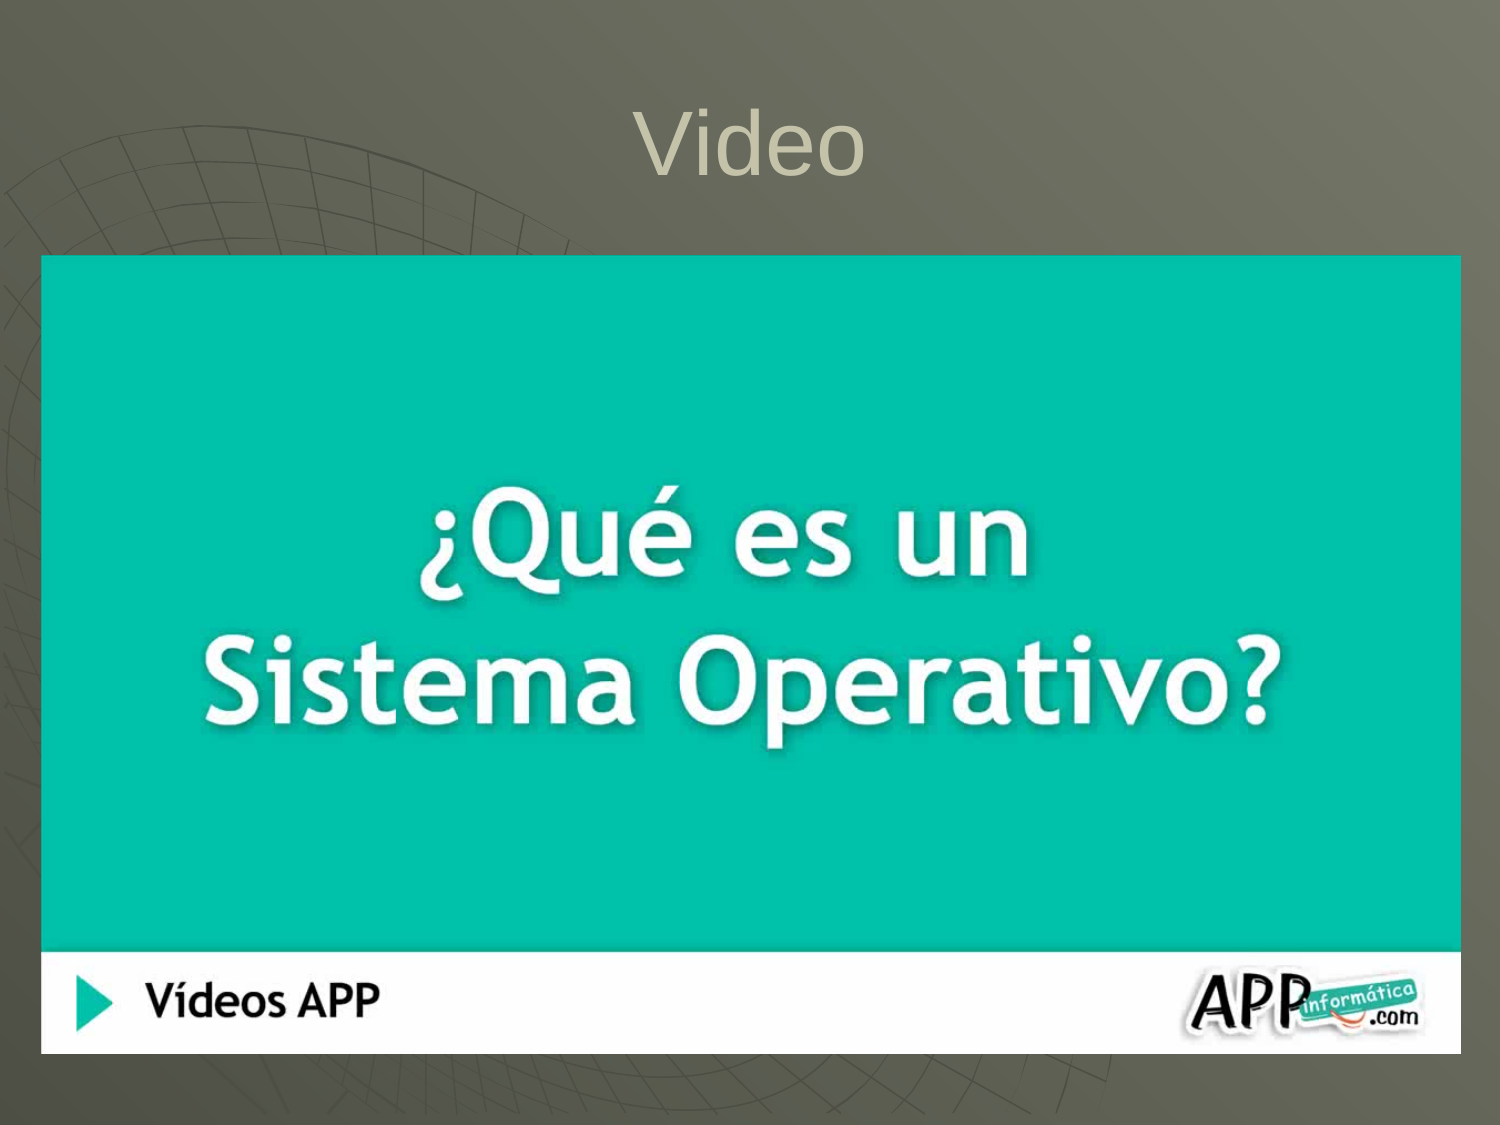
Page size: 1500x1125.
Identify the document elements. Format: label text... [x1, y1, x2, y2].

title Video [75, 45, 1426, 233]
picture [41, 255, 1461, 1054]
